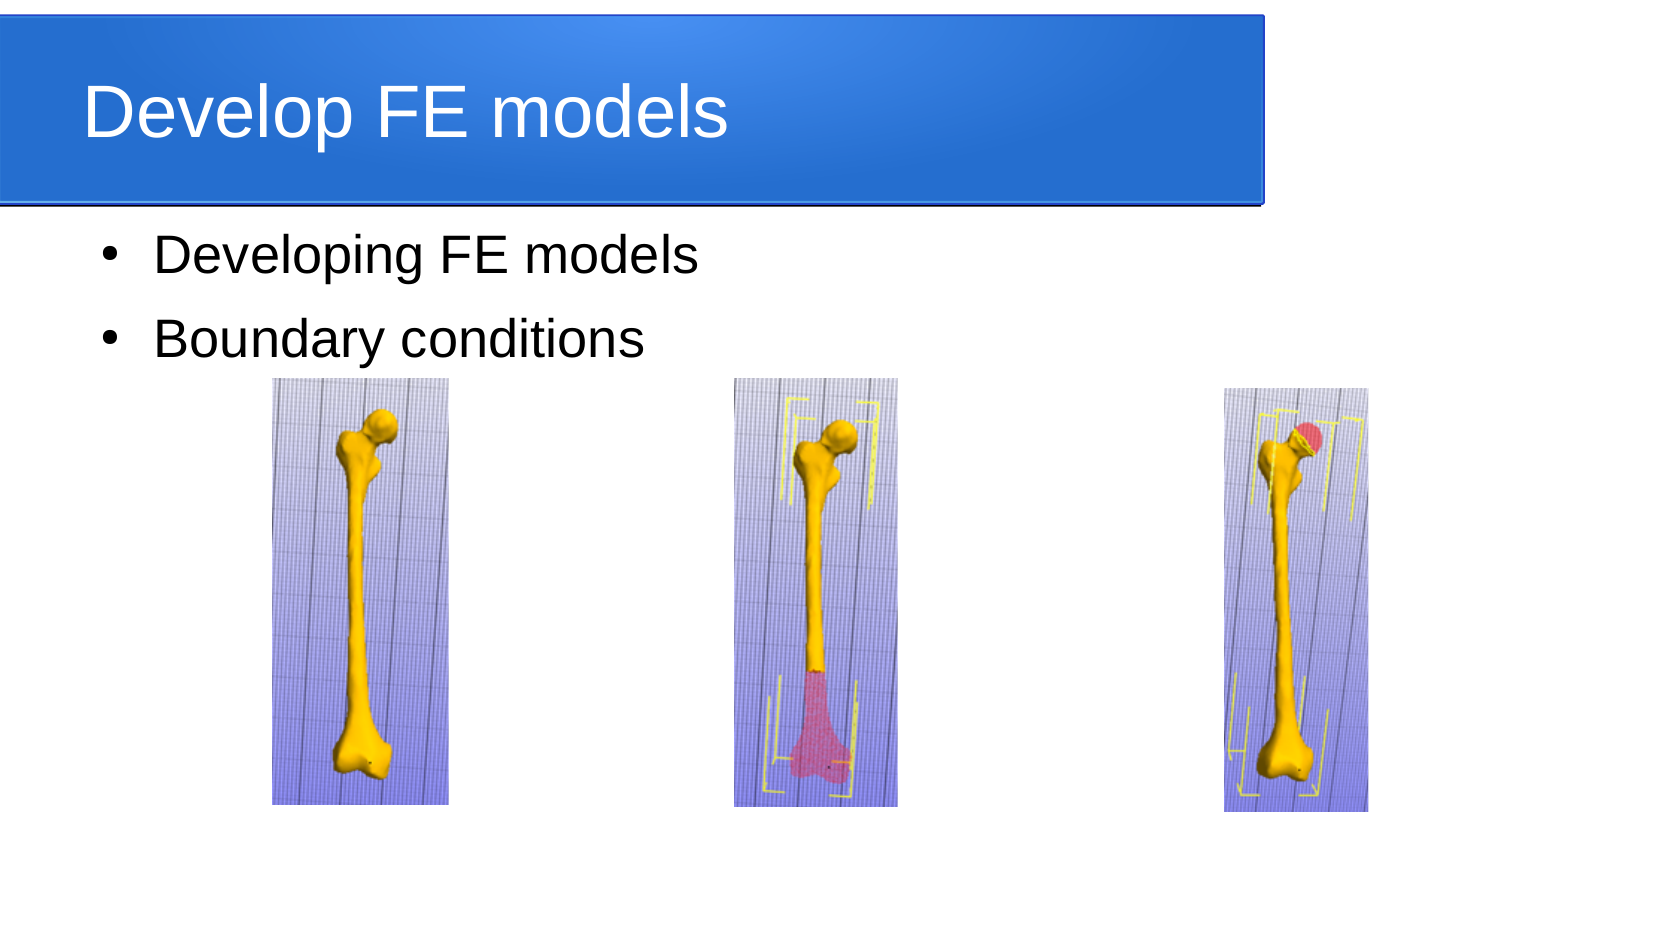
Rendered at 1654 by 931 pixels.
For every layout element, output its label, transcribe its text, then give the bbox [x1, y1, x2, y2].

picture [271, 377, 449, 805]
list Developing FE models Boundary conditions [82, 224, 1571, 764]
picture [1224, 387, 1369, 812]
picture [734, 377, 898, 807]
title Develop FE models [82, 35, 1235, 189]
